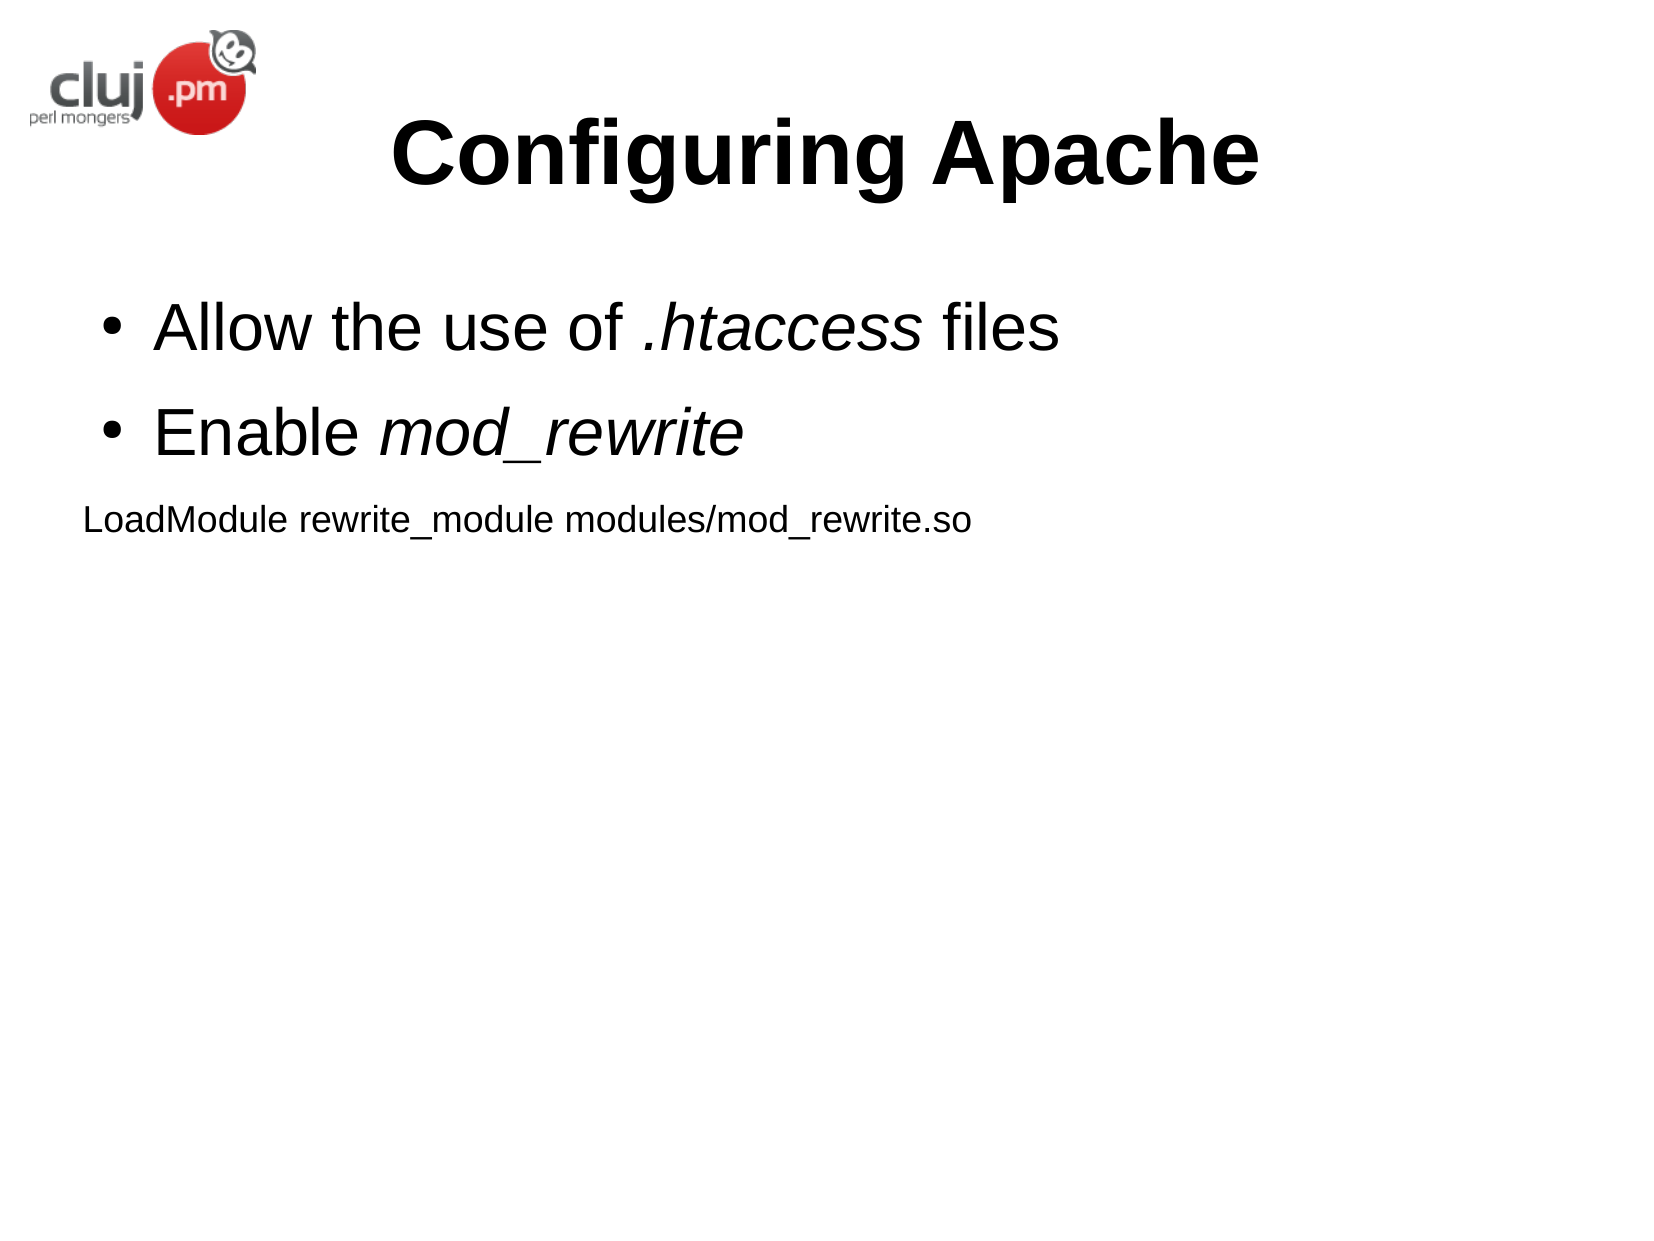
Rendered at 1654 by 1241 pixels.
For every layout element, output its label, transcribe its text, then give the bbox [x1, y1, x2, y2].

title Configuring Apache [82, 49, 1571, 257]
picture [30, 30, 256, 135]
list Allow the use of .htaccess files Enable mod_rewrite LoadModule rewrite_module modules/mod_rewrite.so [82, 290, 1538, 1010]
